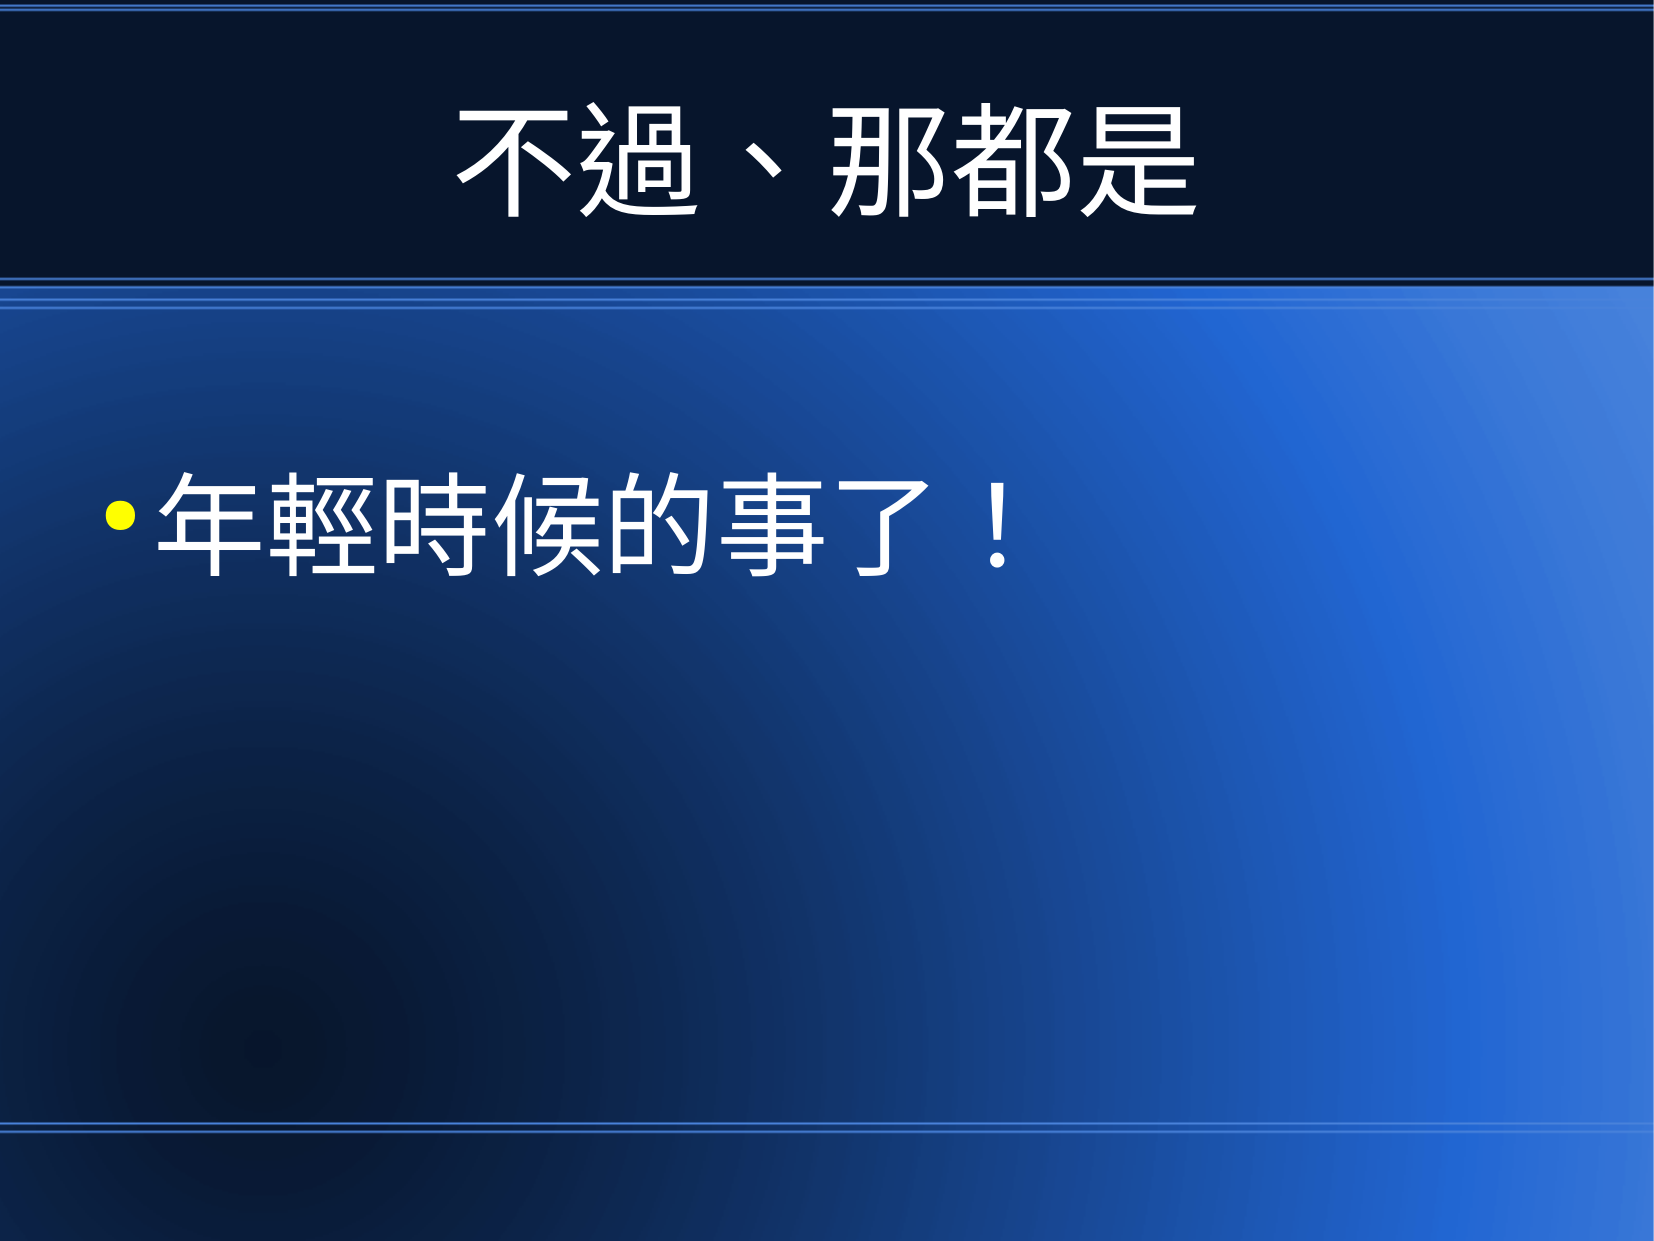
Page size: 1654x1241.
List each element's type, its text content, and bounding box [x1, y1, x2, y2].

list 年輕時候的事了！ [82, 355, 1571, 1241]
picture [0, 0, 1654, 1241]
title 不過、那都是 [82, 49, 1571, 257]
